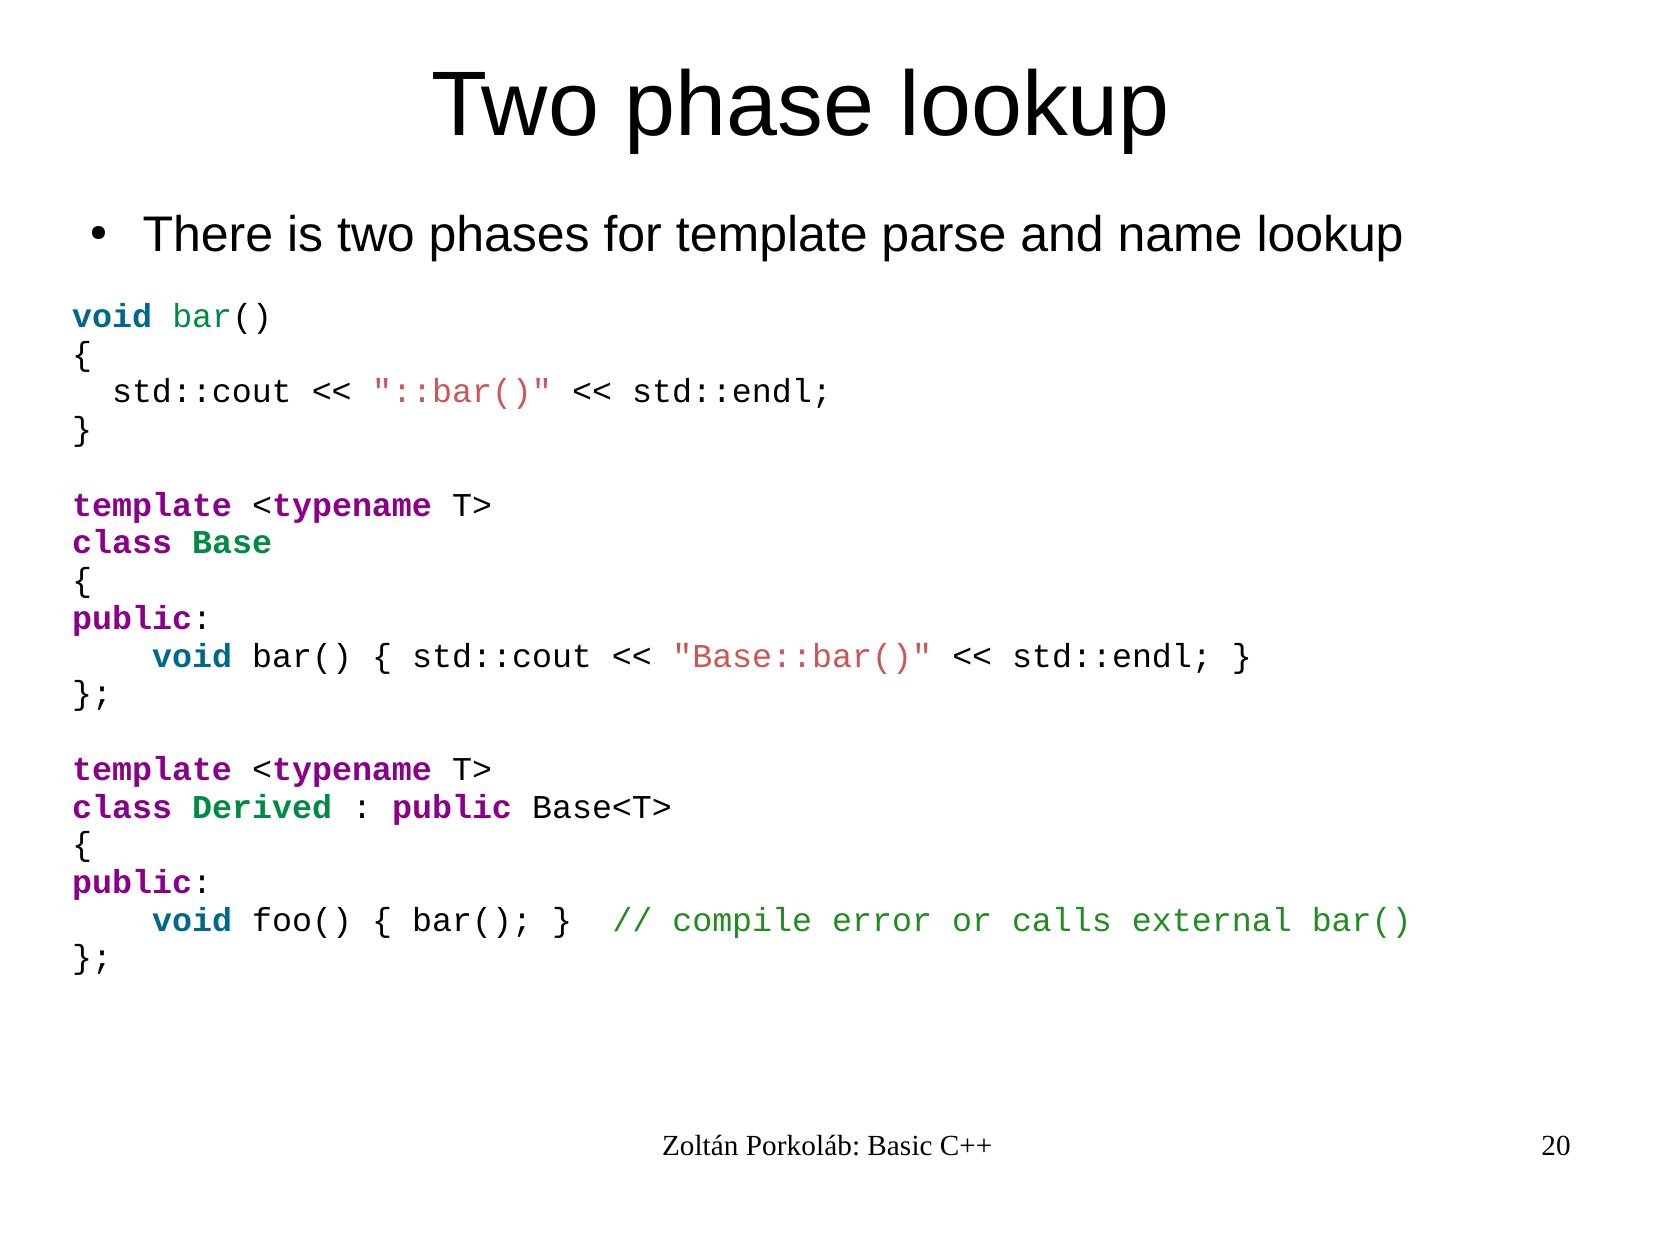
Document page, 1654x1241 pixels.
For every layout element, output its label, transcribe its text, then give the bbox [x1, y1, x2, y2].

text_box void bar() { std::cout << "::bar()" << std::endl; } template <typename T> class Base { public: void bar() { std::cout << "Base::bar()" << std::endl; } }; template <typename T> class Derived : public Base<T> { public: void foo() { bar(); } // compile error or calls external bar() }; [57, 292, 1654, 1077]
title Two phase lookup [56, 0, 1546, 208]
list There is two phases for template parse and name lookup [71, 125, 1606, 292]
